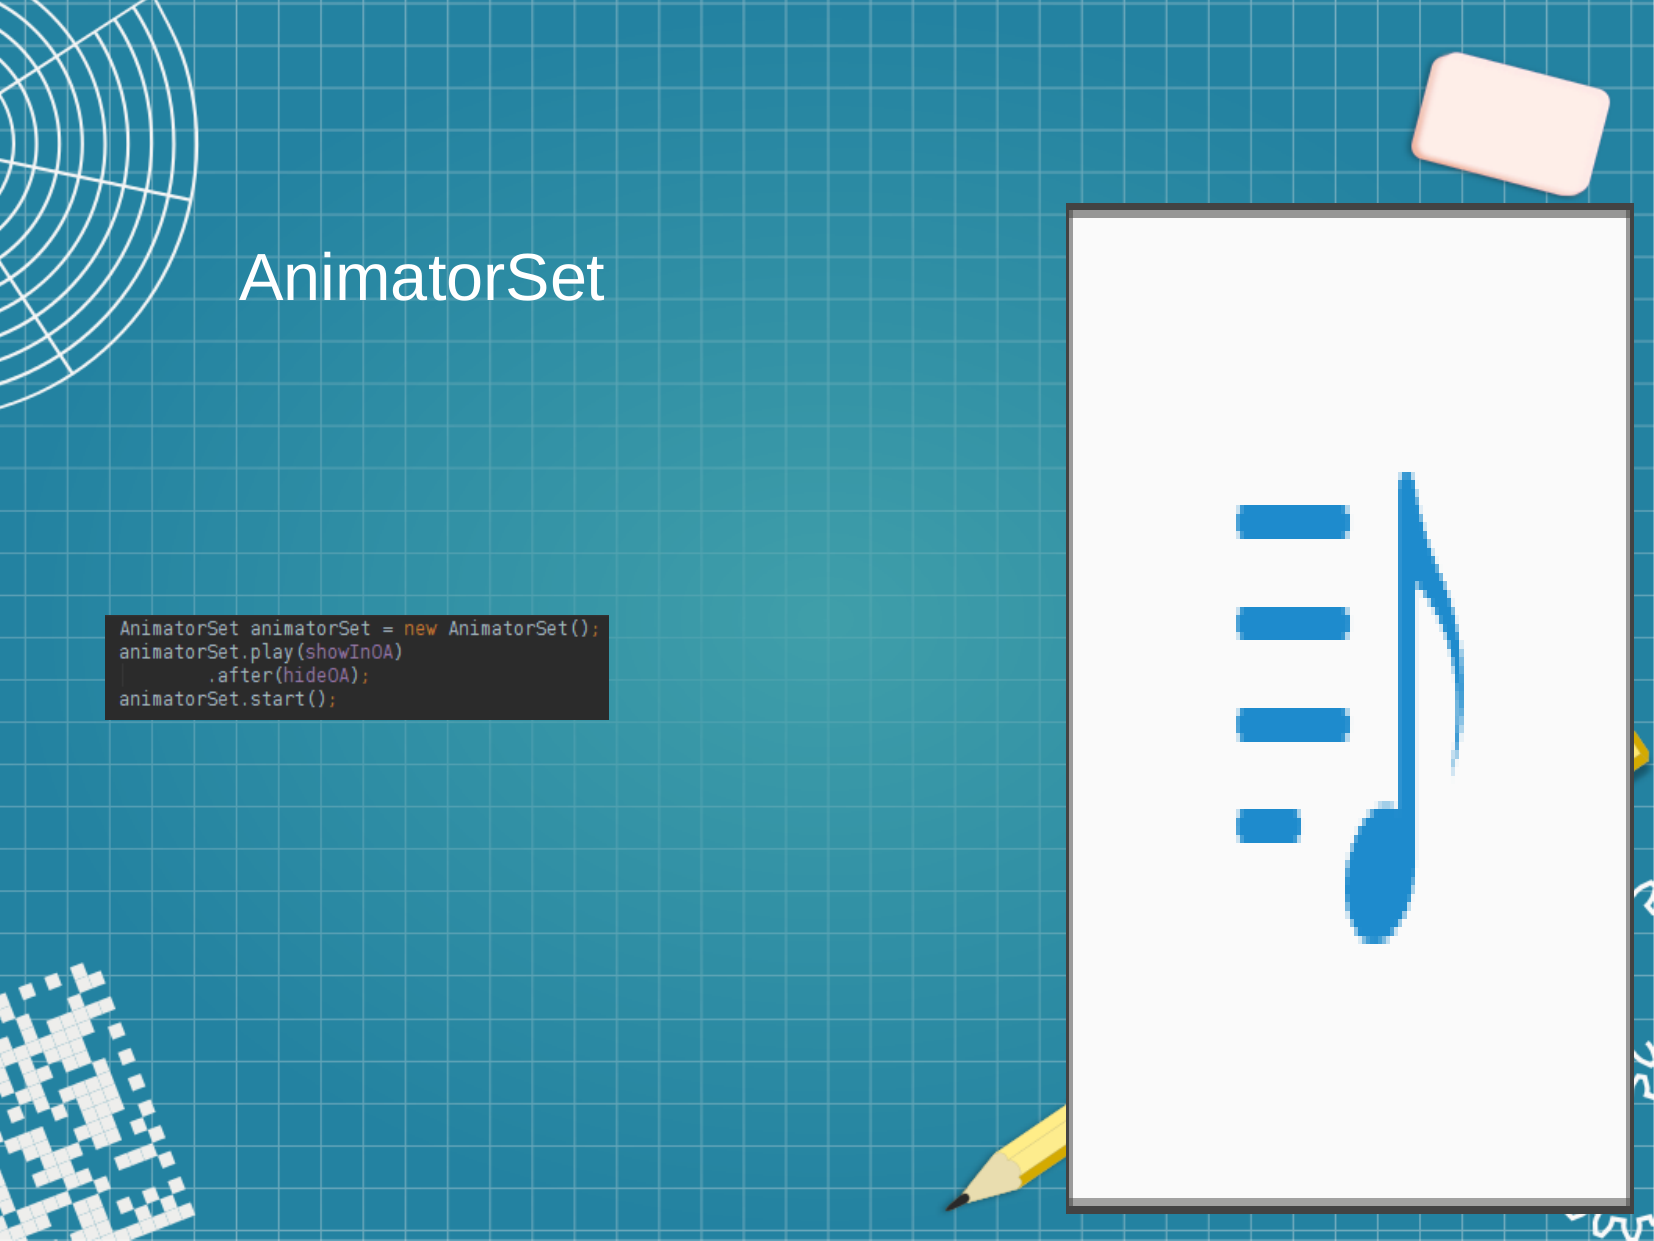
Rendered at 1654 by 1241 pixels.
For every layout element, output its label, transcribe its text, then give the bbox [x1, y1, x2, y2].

text_box [1065, 201, 1636, 1216]
text_box AnimatorSet [224, 232, 1065, 323]
picture [0, 0, 1654, 1241]
